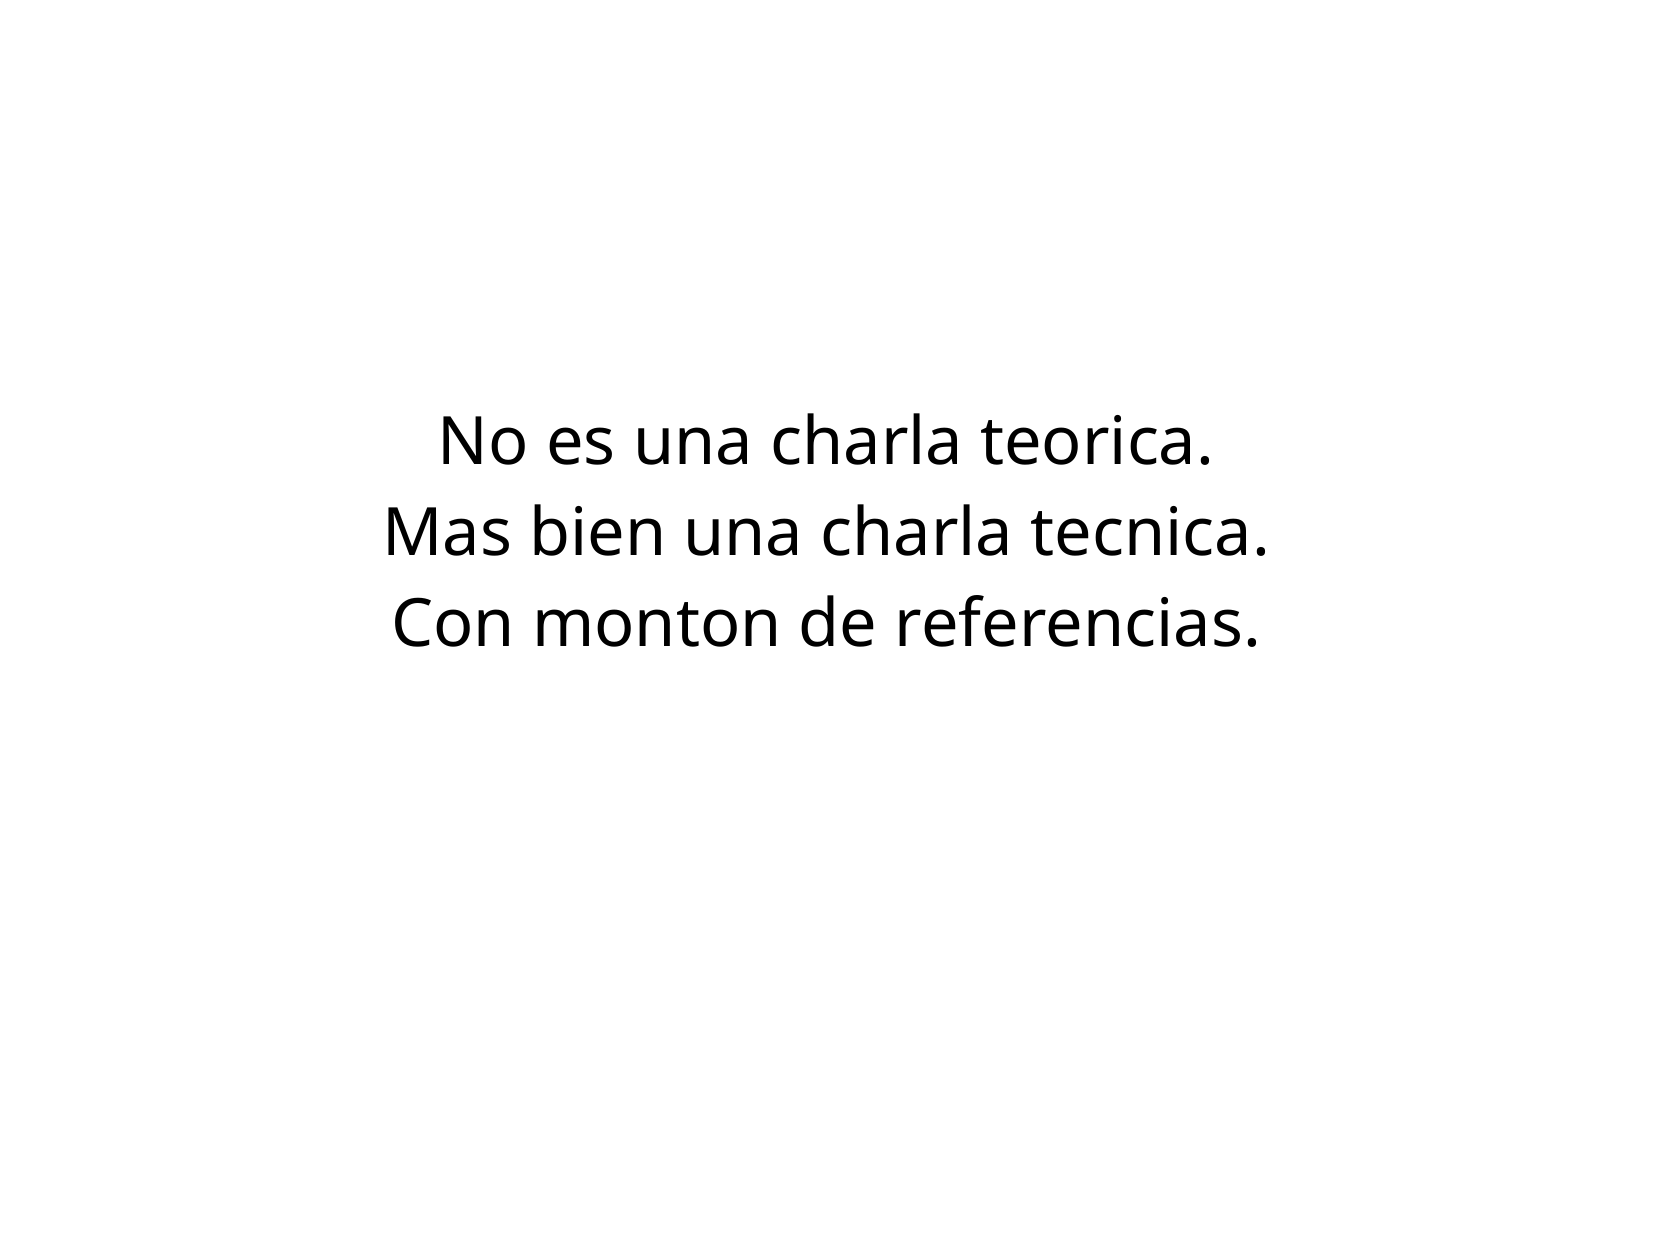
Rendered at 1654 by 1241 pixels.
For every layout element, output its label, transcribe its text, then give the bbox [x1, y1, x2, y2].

subtitle No es una charla teorica. Mas bien una charla tecnica. Con monton de referencias. [82, 49, 1571, 1010]
